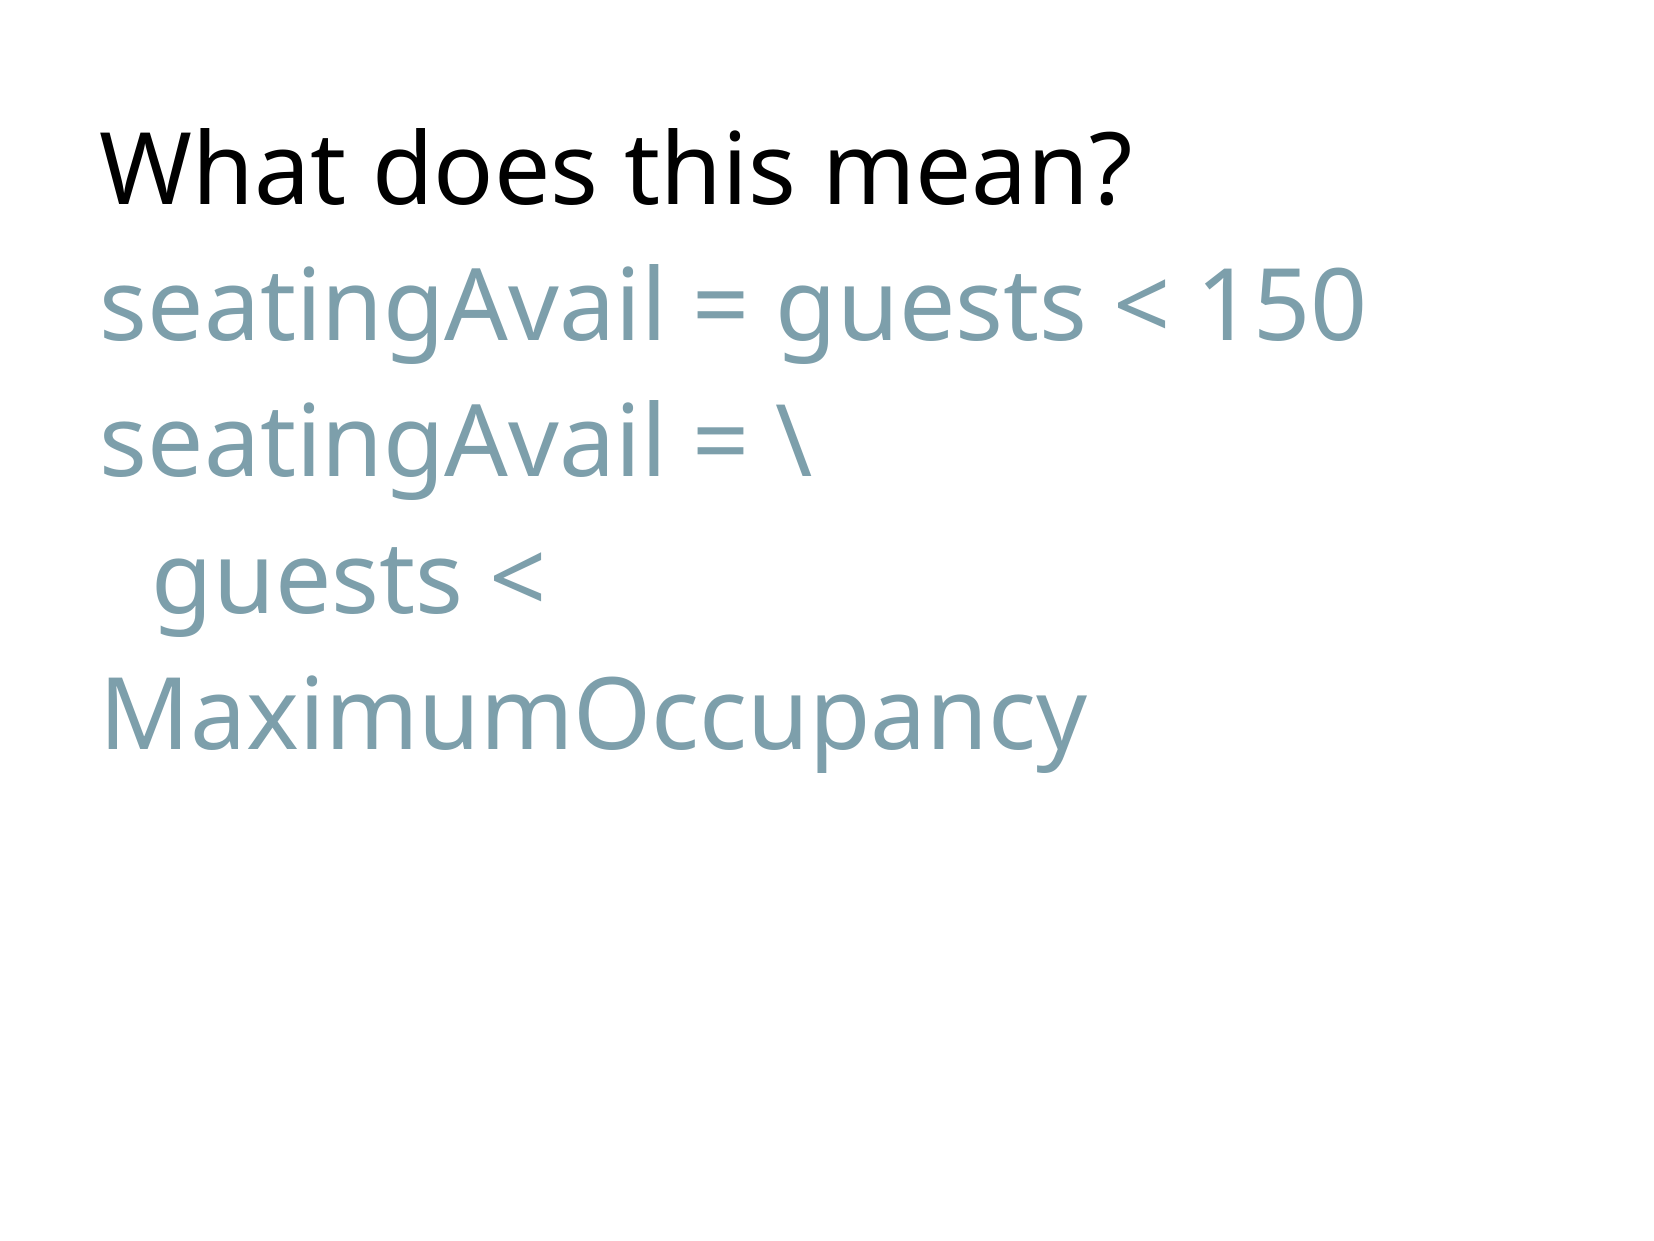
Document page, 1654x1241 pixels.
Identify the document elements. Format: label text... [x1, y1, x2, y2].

text_box What does this mean? seatingAvail = guests < 150 seatingAvail = \ guests < MaximumOccupancy [85, 90, 1561, 886]
